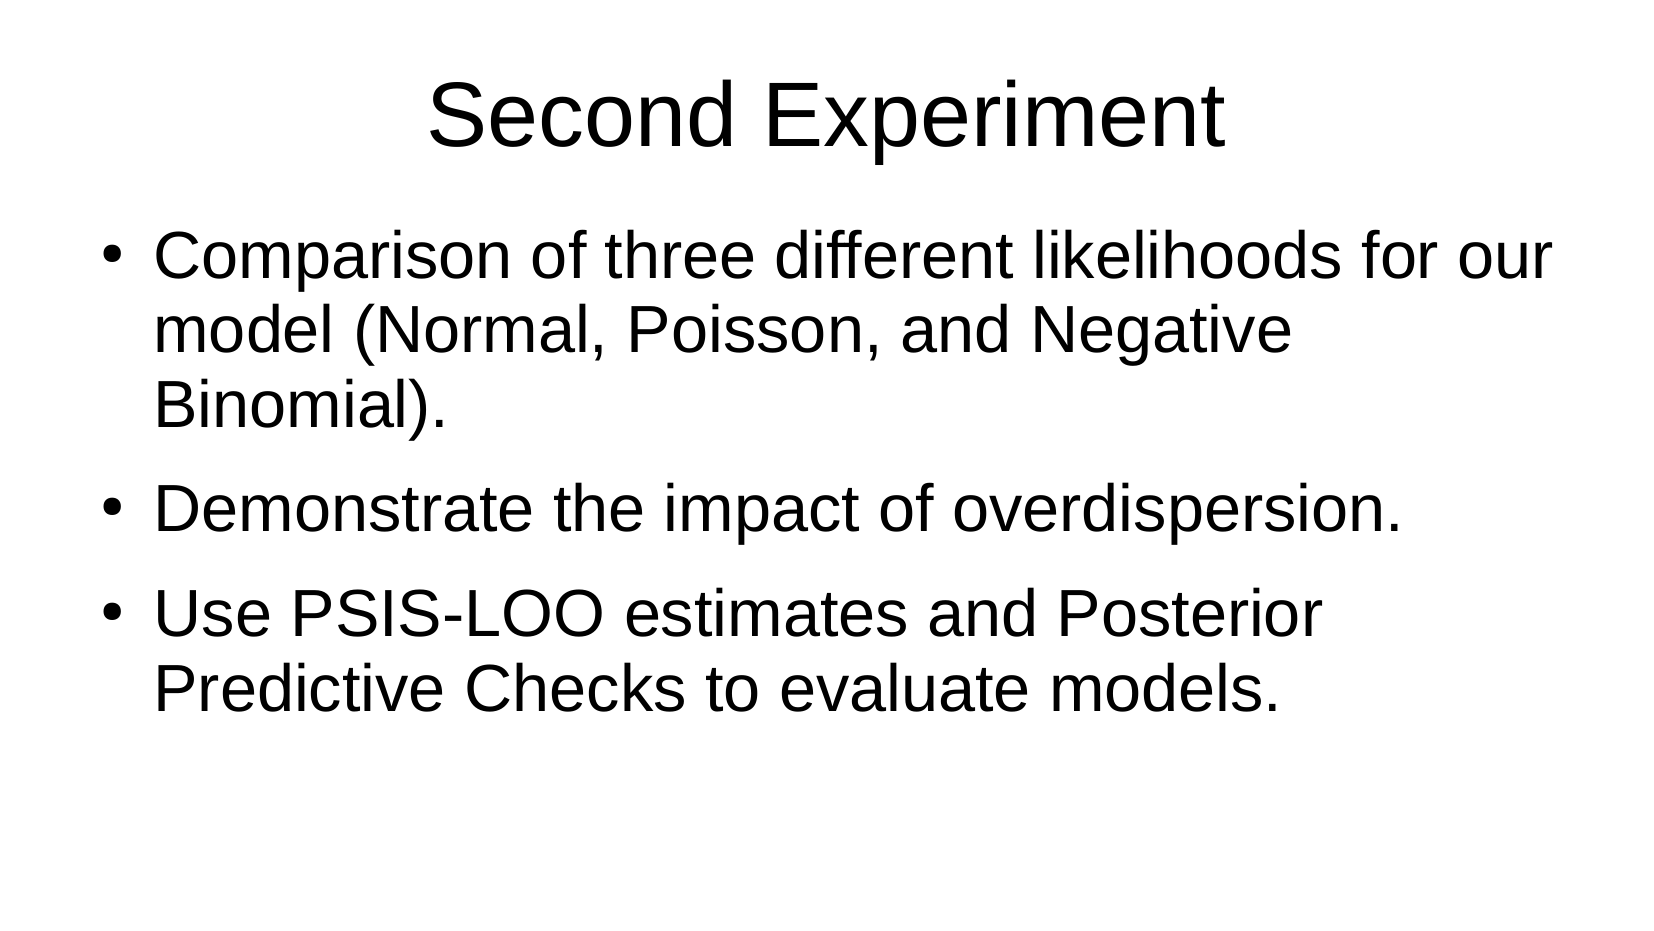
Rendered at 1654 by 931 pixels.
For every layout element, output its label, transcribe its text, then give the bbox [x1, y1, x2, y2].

list Comparison of three different likelihoods for our model (Normal, Poisson, and Negative Binomial). Demonstrate the impact of overdispersion. Use PSIS-LOO estimates and Posterior Predictive Checks to evaluate models. [82, 217, 1571, 758]
title Second Experiment [82, 37, 1571, 193]
